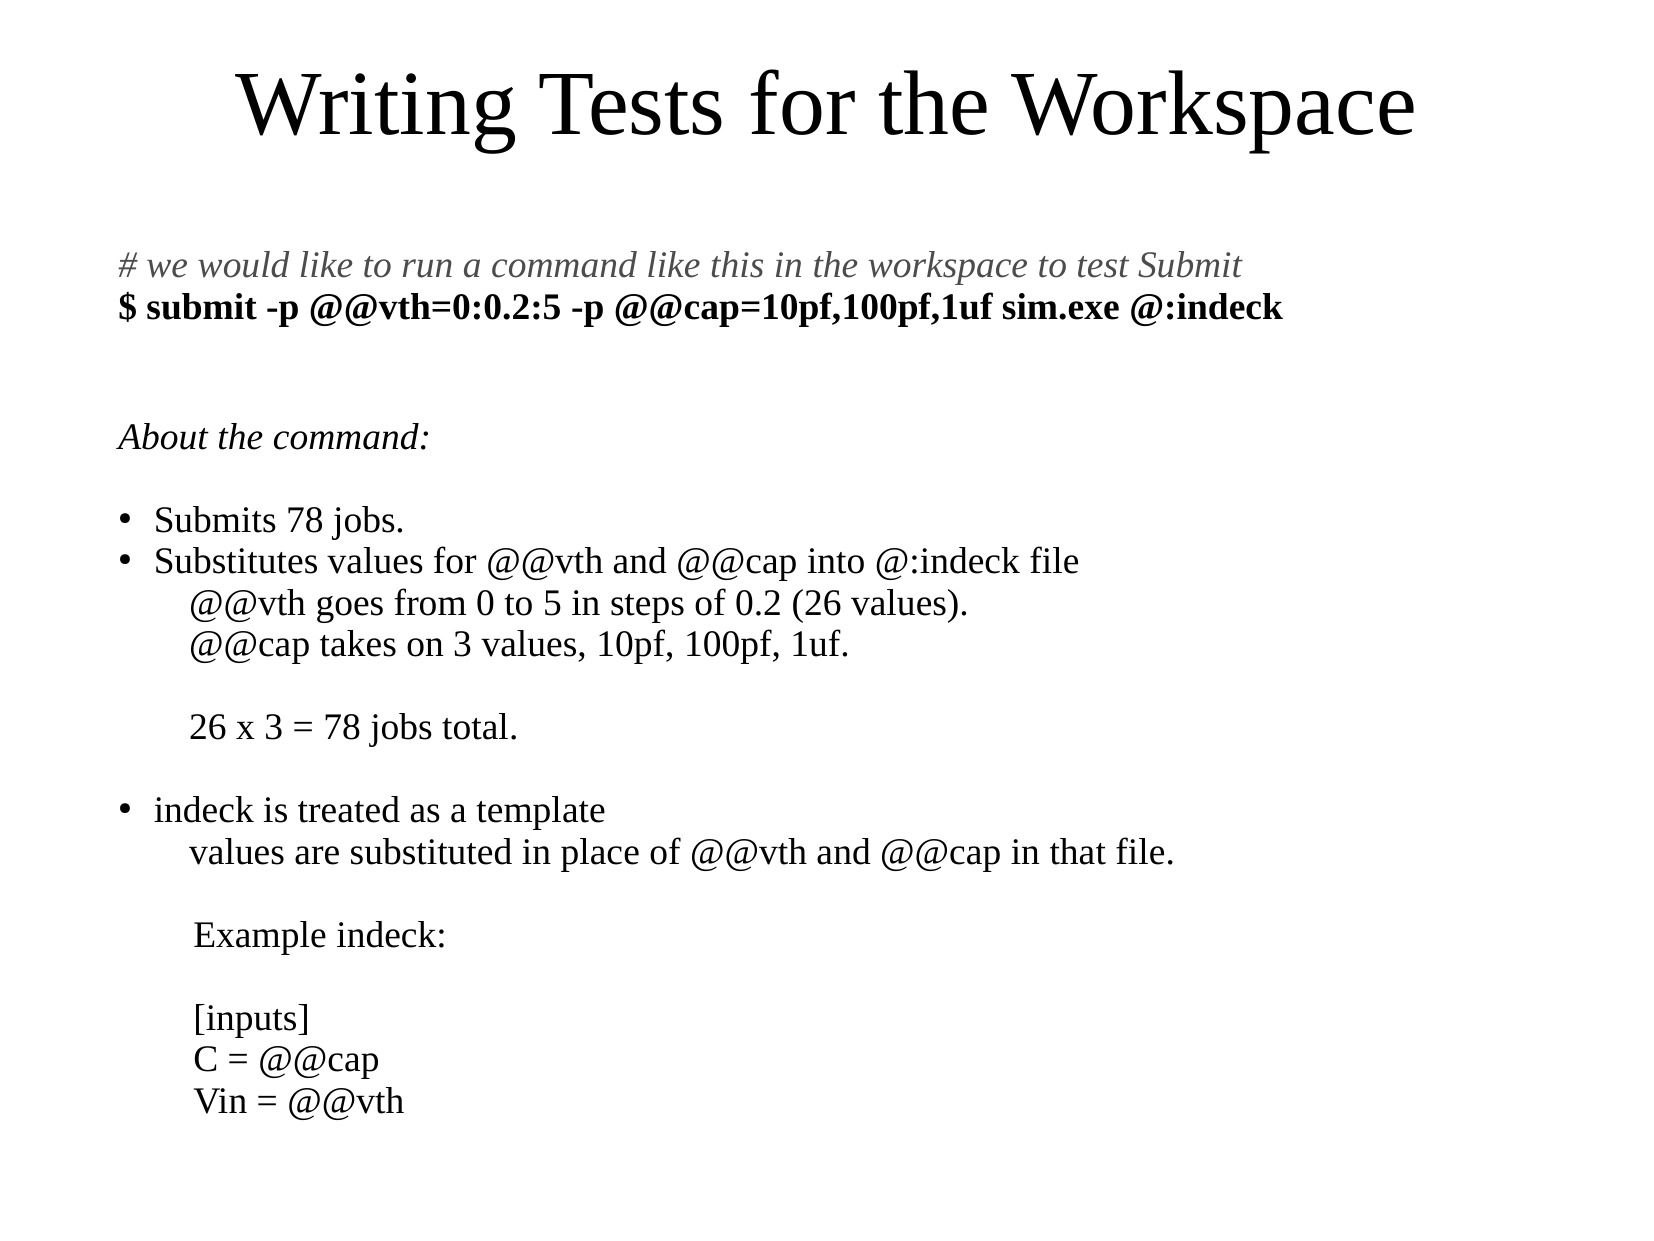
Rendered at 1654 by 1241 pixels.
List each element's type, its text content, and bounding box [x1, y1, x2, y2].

text_box # we would like to run a command like this in the workspace to test Submit $ submit -p @@vth=0:0.2:5 -p @@cap=10pf,100pf,1uf sim.exe @:indeck [103, 236, 1471, 335]
title Writing Tests for the Workspace [82, 52, 1571, 155]
text_box About the command: Submits 78 jobs. Substitutes values for @@vth and @@cap into @:indeck file @@vth goes from 0 to 5 in steps of 0.2 (26 values). @@cap takes on 3 values, 10pf, 100pf, 1uf. 26 x 3 = 78 jobs total. indeck is treated as a template values are substituted in place of @@vth and @@cap in that file. Example indeck: [inputs] C = @@cap Vin = @@vth [103, 408, 1396, 1171]
